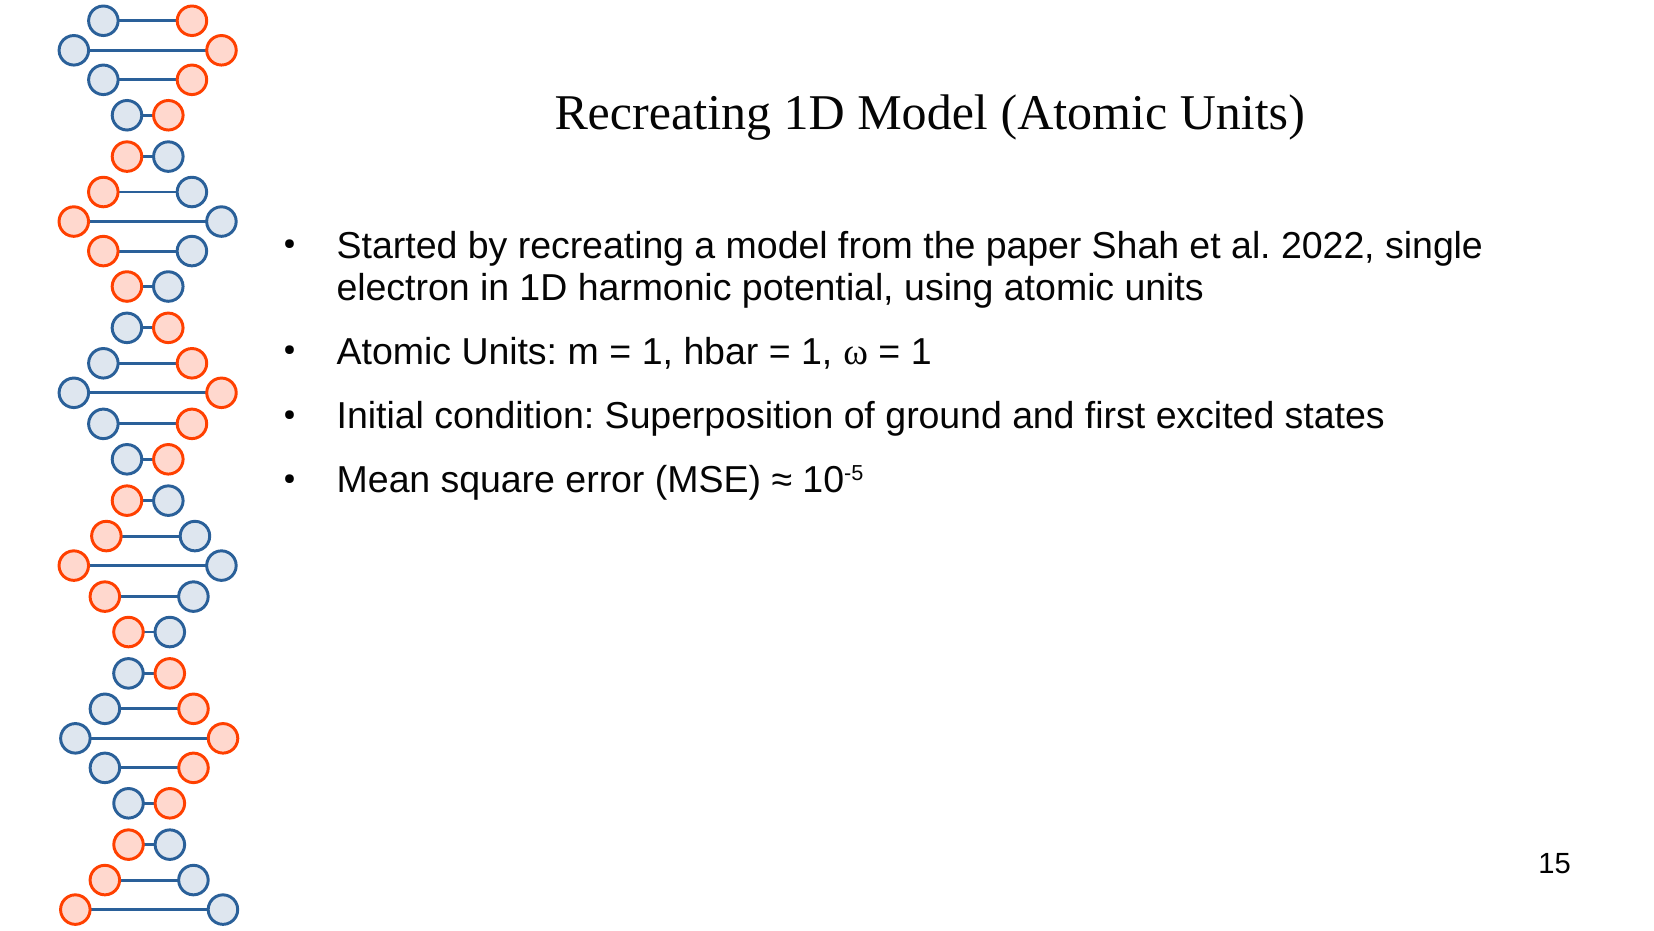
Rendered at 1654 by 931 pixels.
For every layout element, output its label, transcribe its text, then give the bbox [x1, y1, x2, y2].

list Started by recreating a model from the paper Shah et al. 2022, single electron in 1D harmonic potential, using atomic units Atomic Units: m = 1, hbar = 1, ω = 1 Initial condition: Superposition of ground and first excited states Mean square error (MSE) ≈ 10-5 [265, 224, 1595, 764]
title Recreating 1D Model (Atomic Units) [265, 35, 1595, 189]
